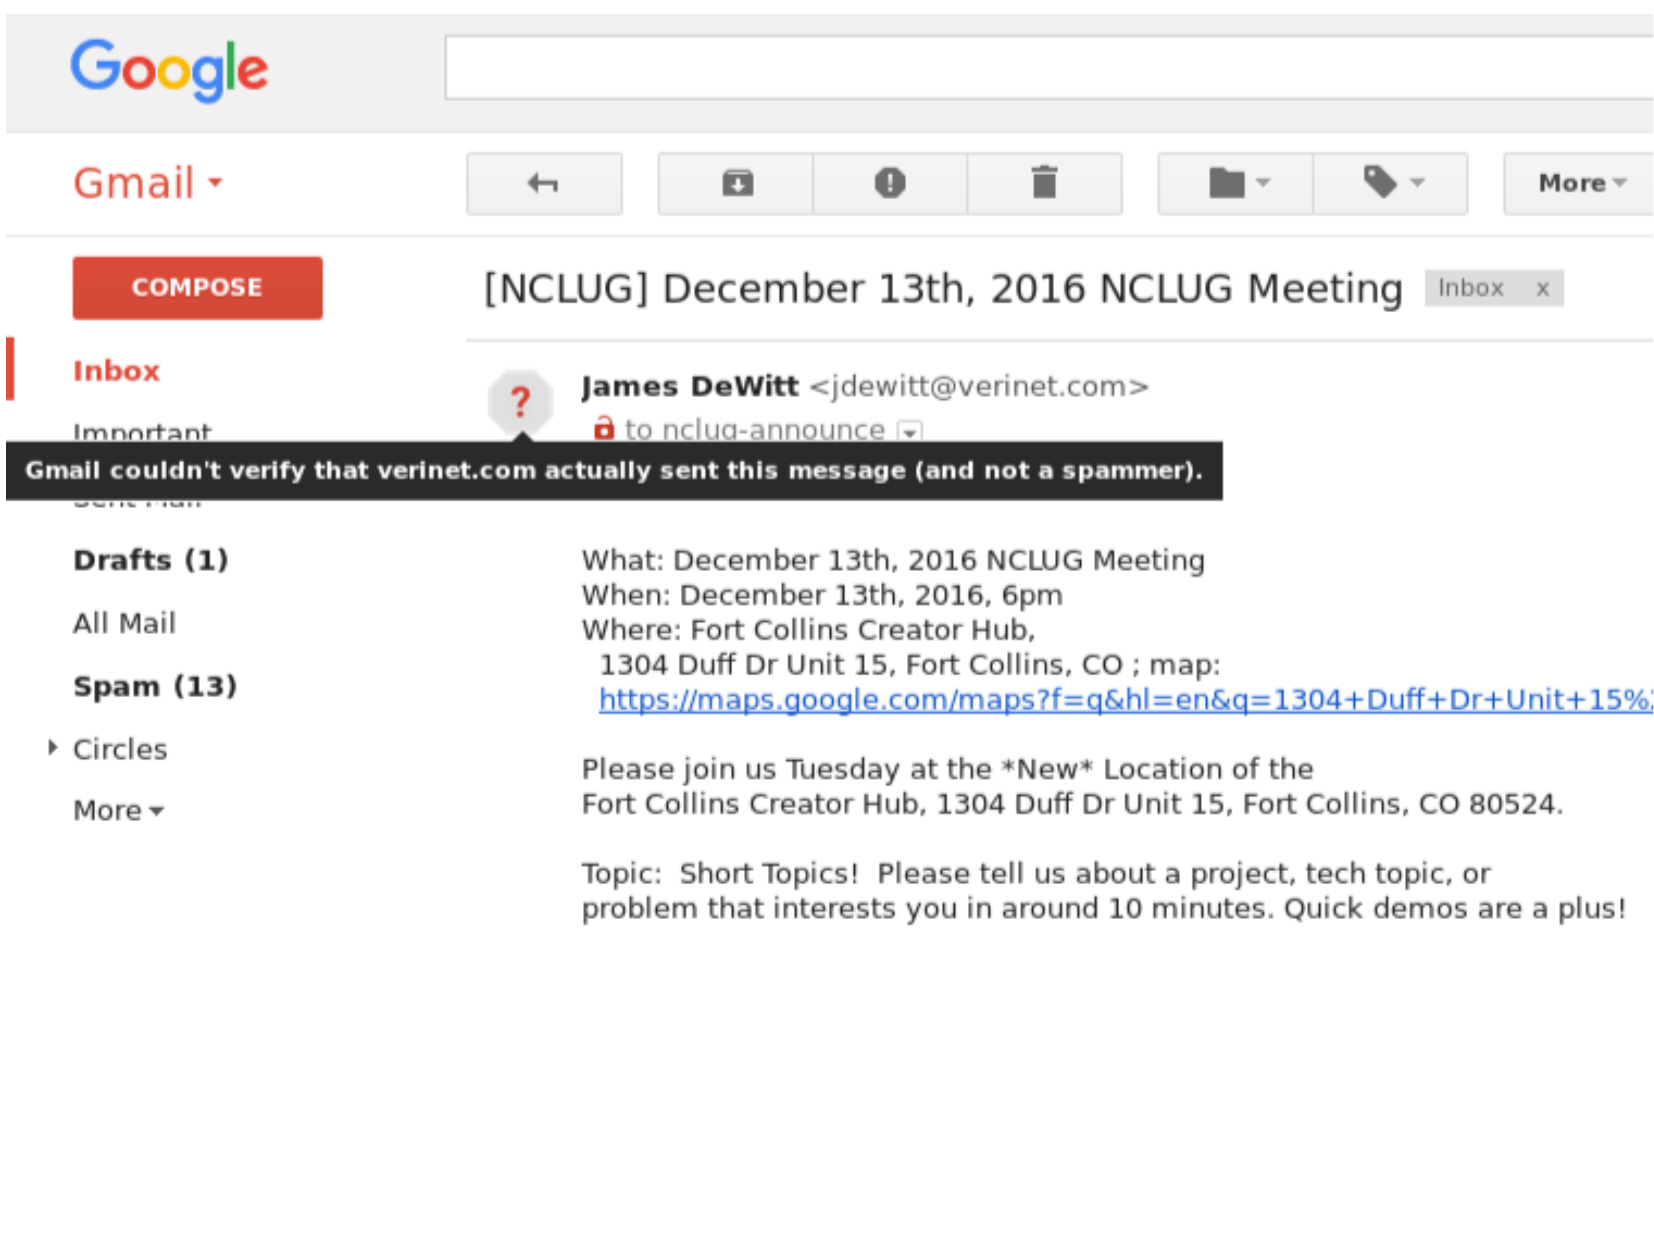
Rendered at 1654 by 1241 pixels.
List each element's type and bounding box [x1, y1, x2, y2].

picture [6, 14, 1654, 946]
